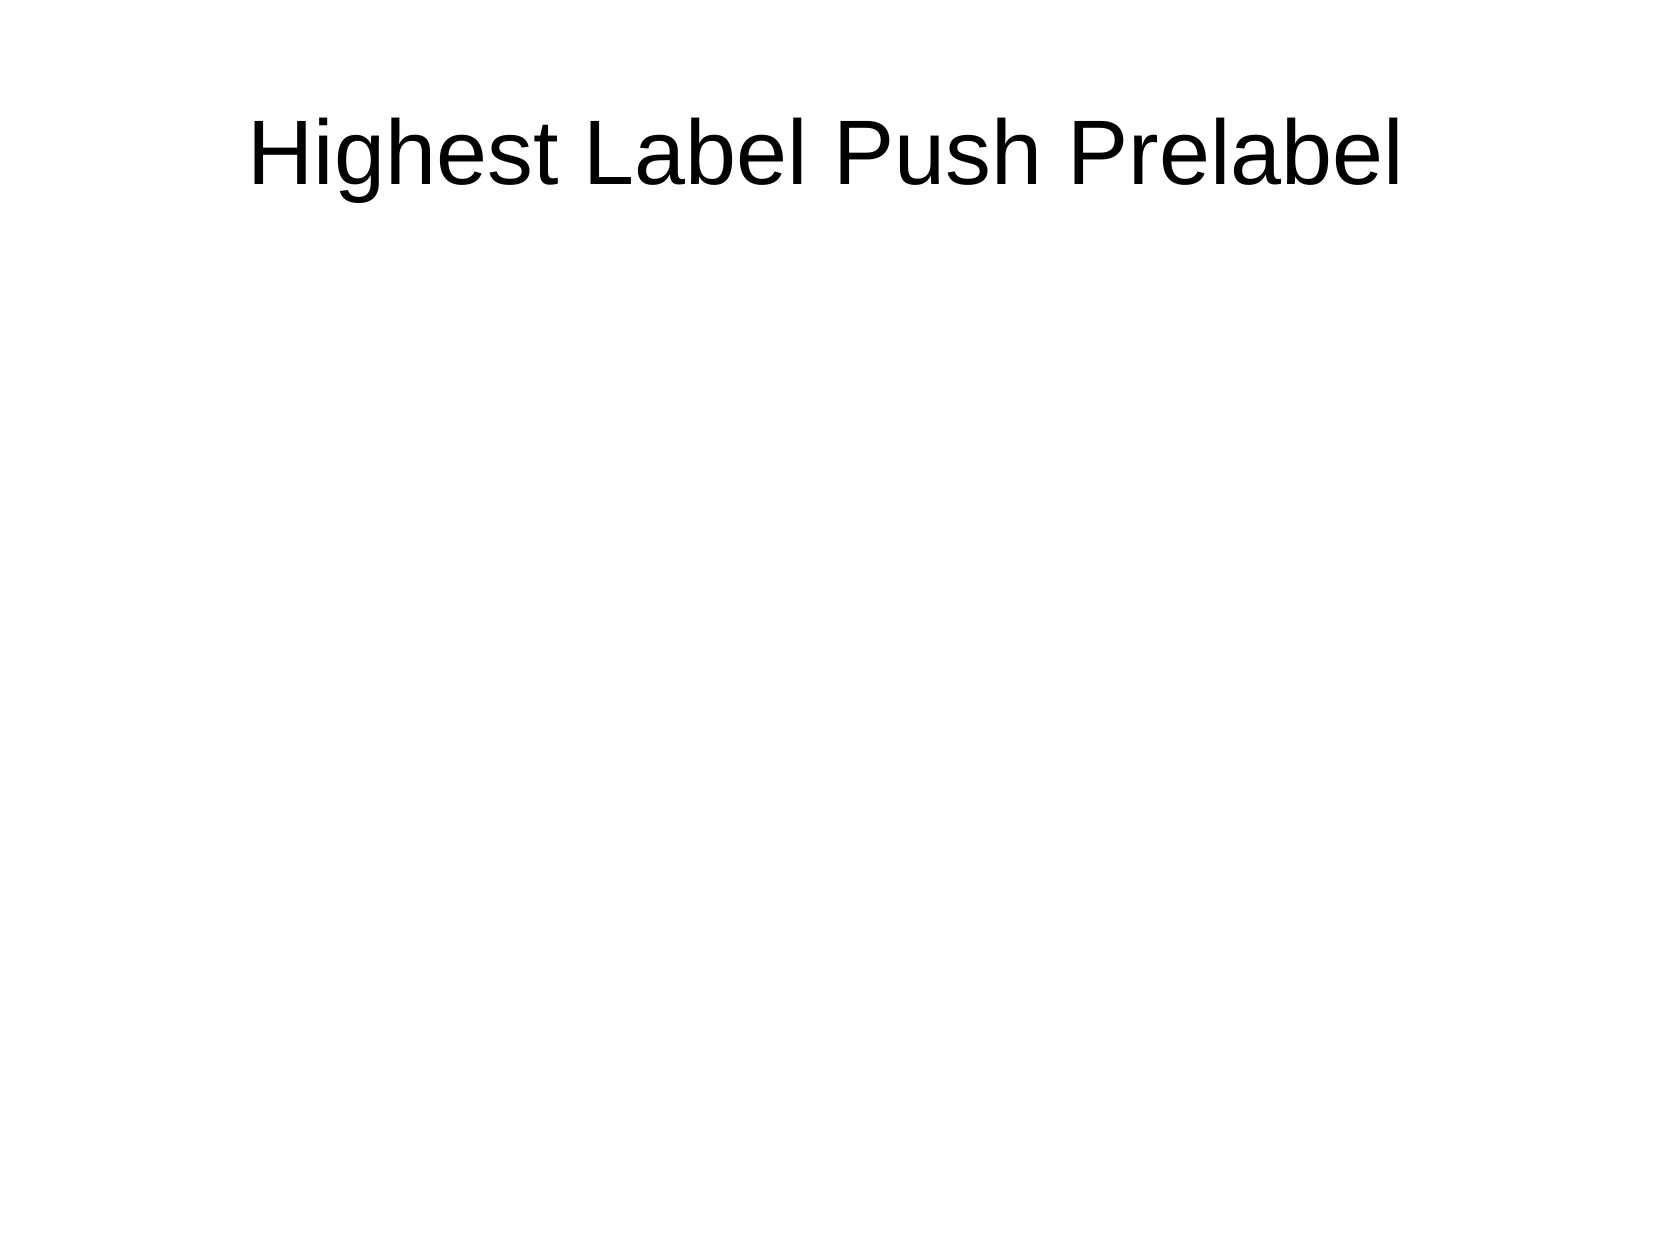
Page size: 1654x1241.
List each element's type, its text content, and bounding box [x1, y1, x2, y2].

title Highest Label Push Prelabel [82, 49, 1571, 257]
